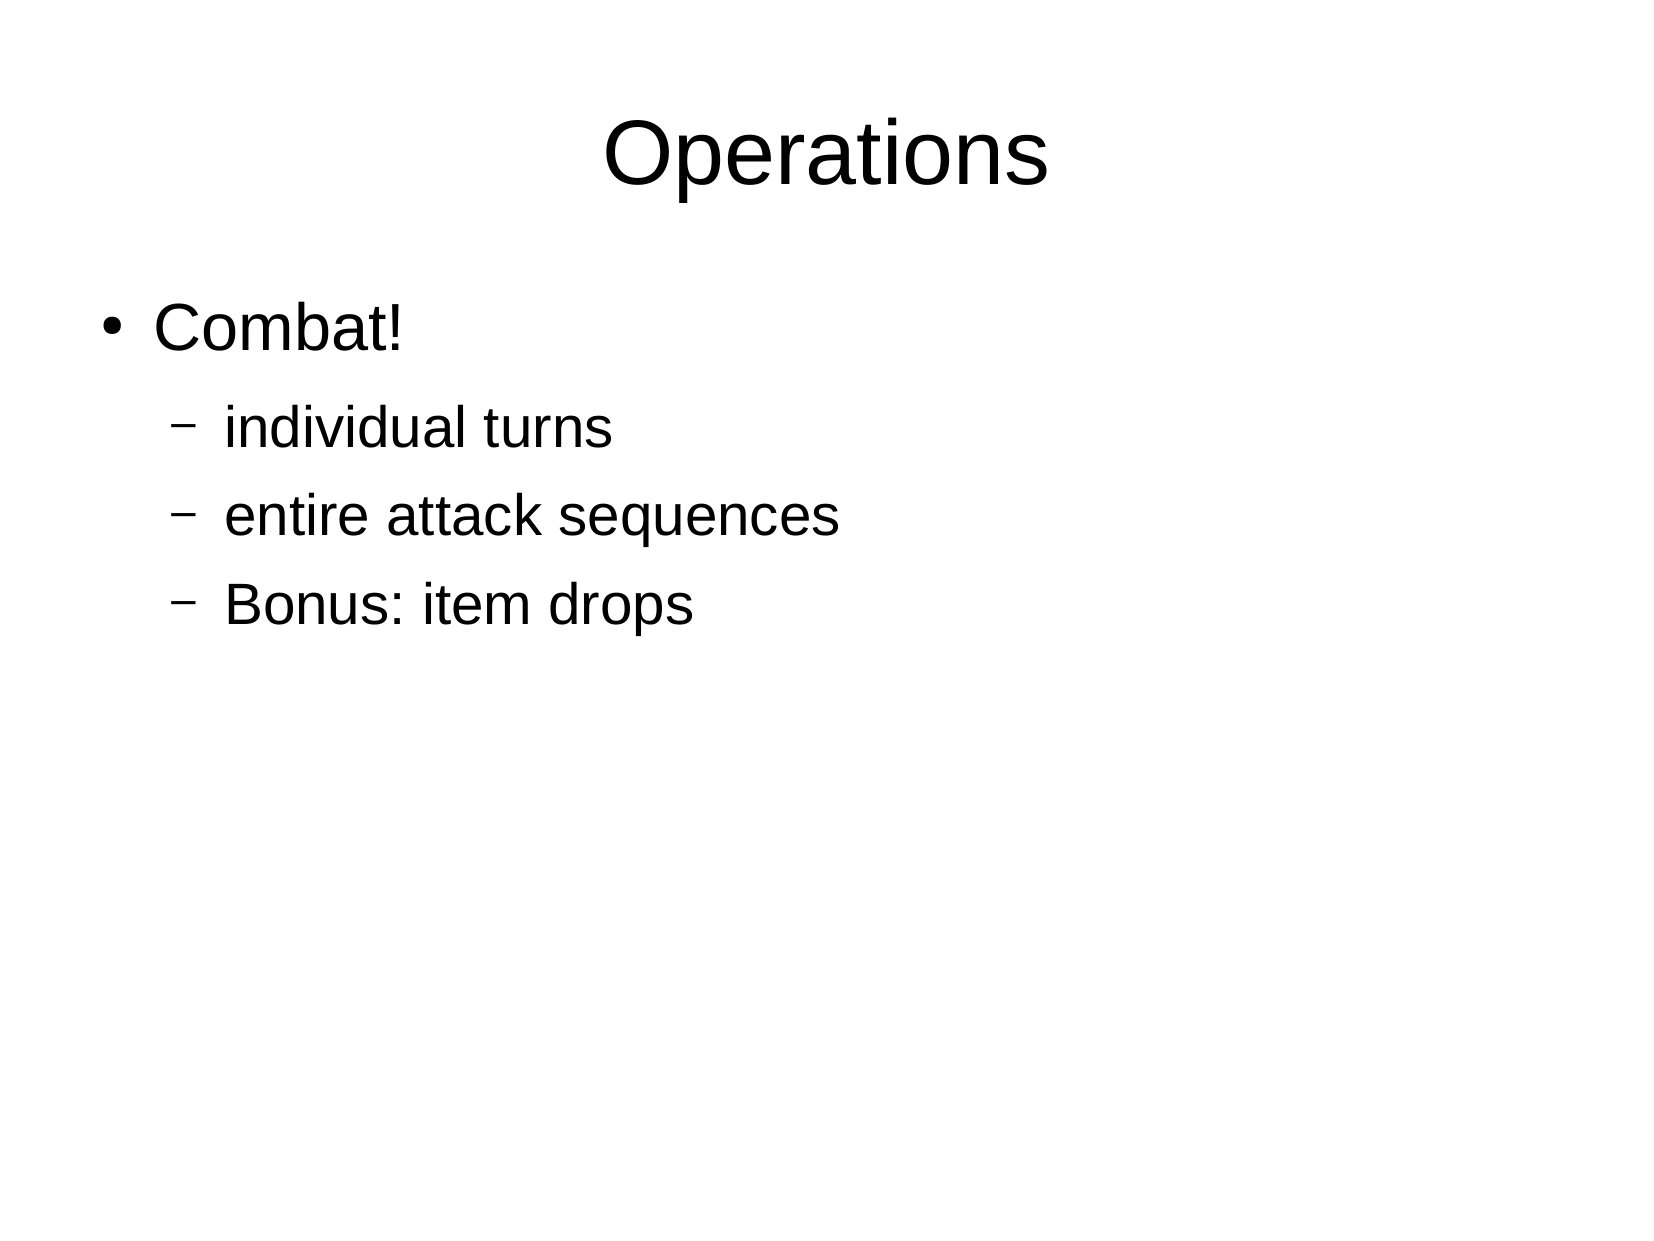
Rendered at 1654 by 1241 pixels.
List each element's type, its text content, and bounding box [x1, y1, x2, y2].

list Combat! individual turns entire attack sequences Bonus: item drops [82, 290, 1571, 1109]
title Operations [82, 49, 1571, 257]
